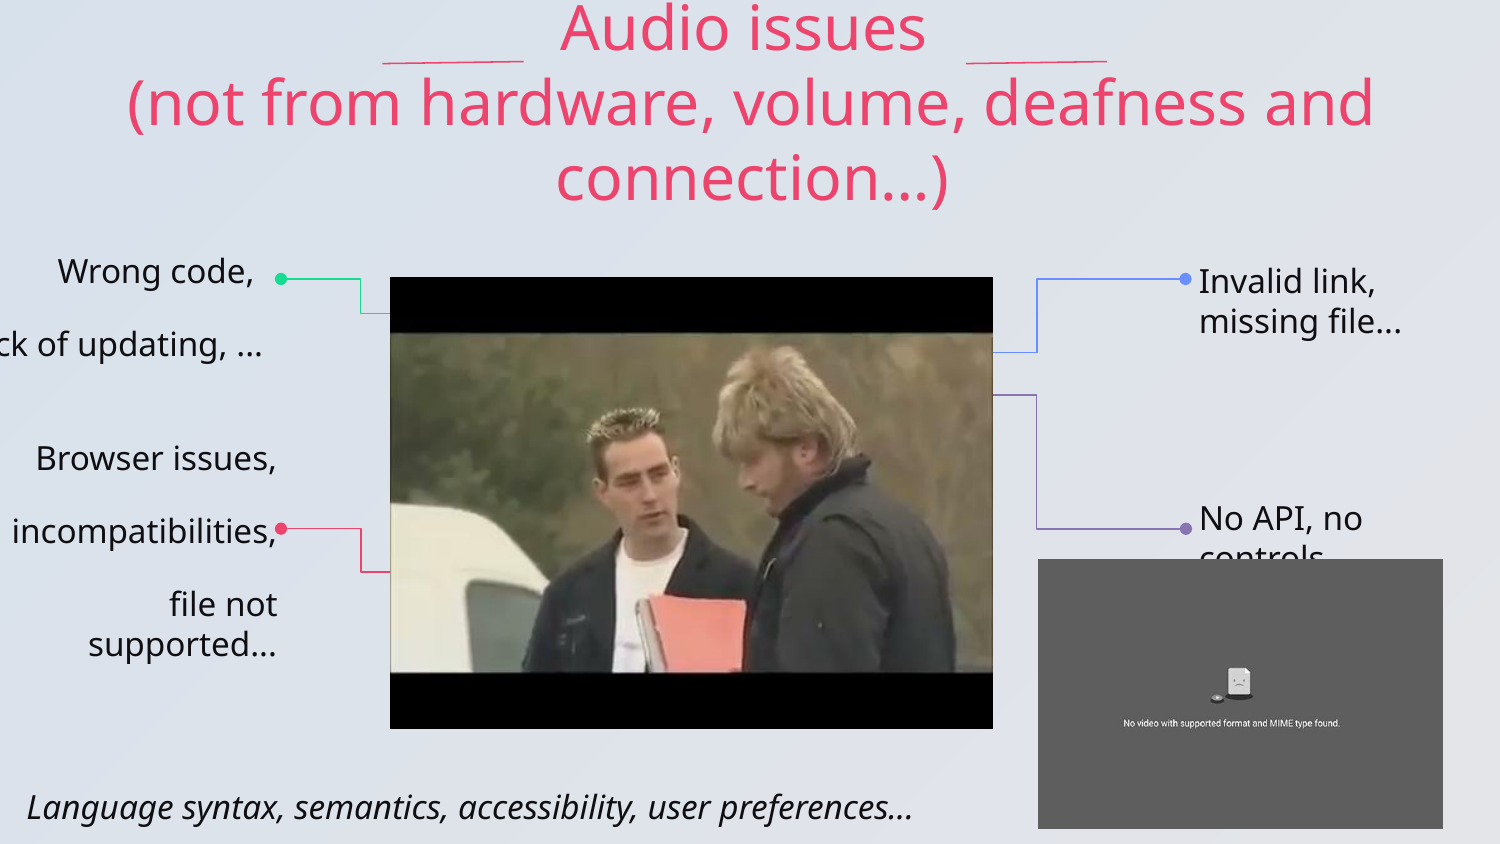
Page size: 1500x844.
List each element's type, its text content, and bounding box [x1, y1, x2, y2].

text_box Language syntax, semantics, accessibility, user preferences... [11, 752, 966, 831]
text_box Wrong code, lack of updating, ... [0, 252, 279, 331]
text_box Browser issues, incompatibilities, file not supported... [0, 477, 293, 593]
picture [390, 277, 993, 729]
picture [1038, 559, 1443, 829]
text_box No API, no controls... [1183, 464, 1500, 580]
text_box Invalid link, missing file... [1183, 227, 1500, 343]
title Audio issues (not from hardware, volume, deafness and connection…) [50, 33, 1455, 167]
